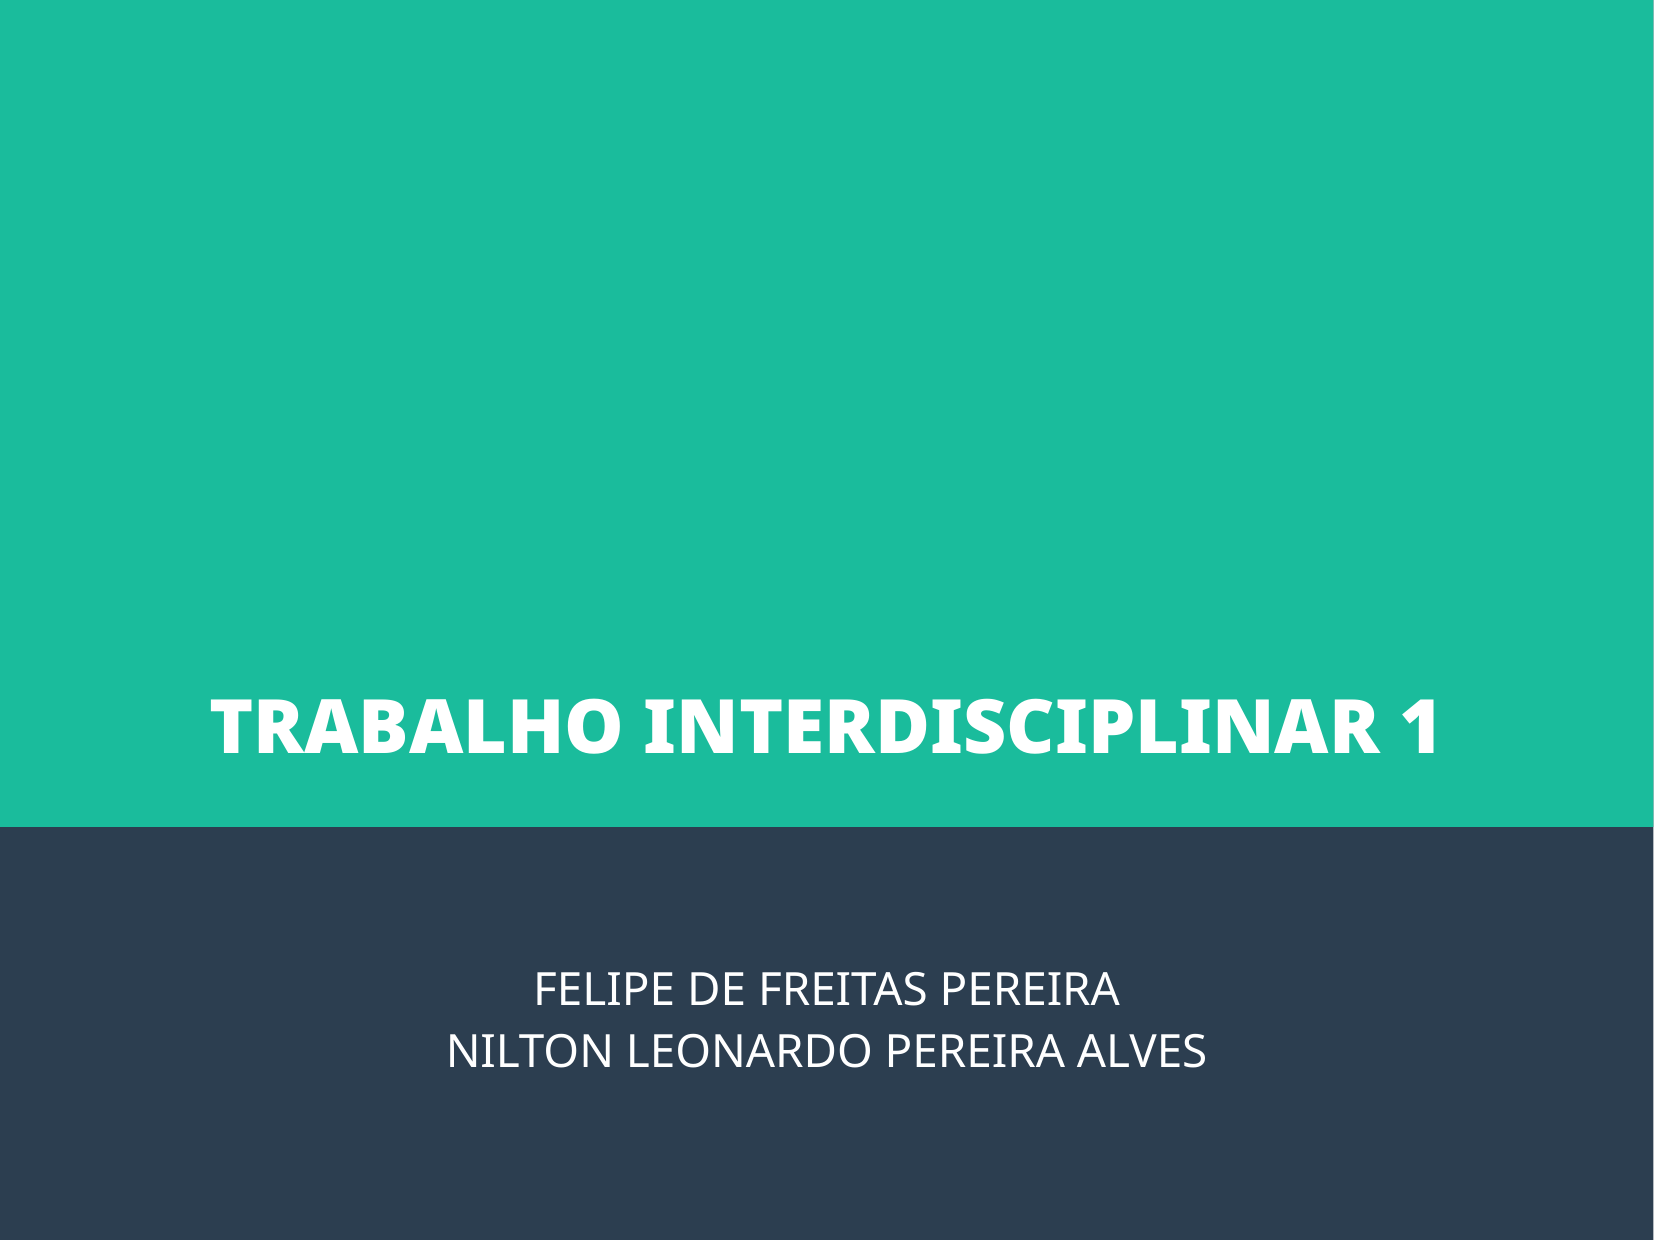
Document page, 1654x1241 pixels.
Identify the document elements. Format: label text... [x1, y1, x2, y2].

subtitle FELIPE DE FREITAS PEREIRA NILTON LEONARDO PEREIRA ALVES [59, 856, 1595, 1182]
title TRABALHO INTERDISCIPLINAR 1 [59, 620, 1595, 778]
